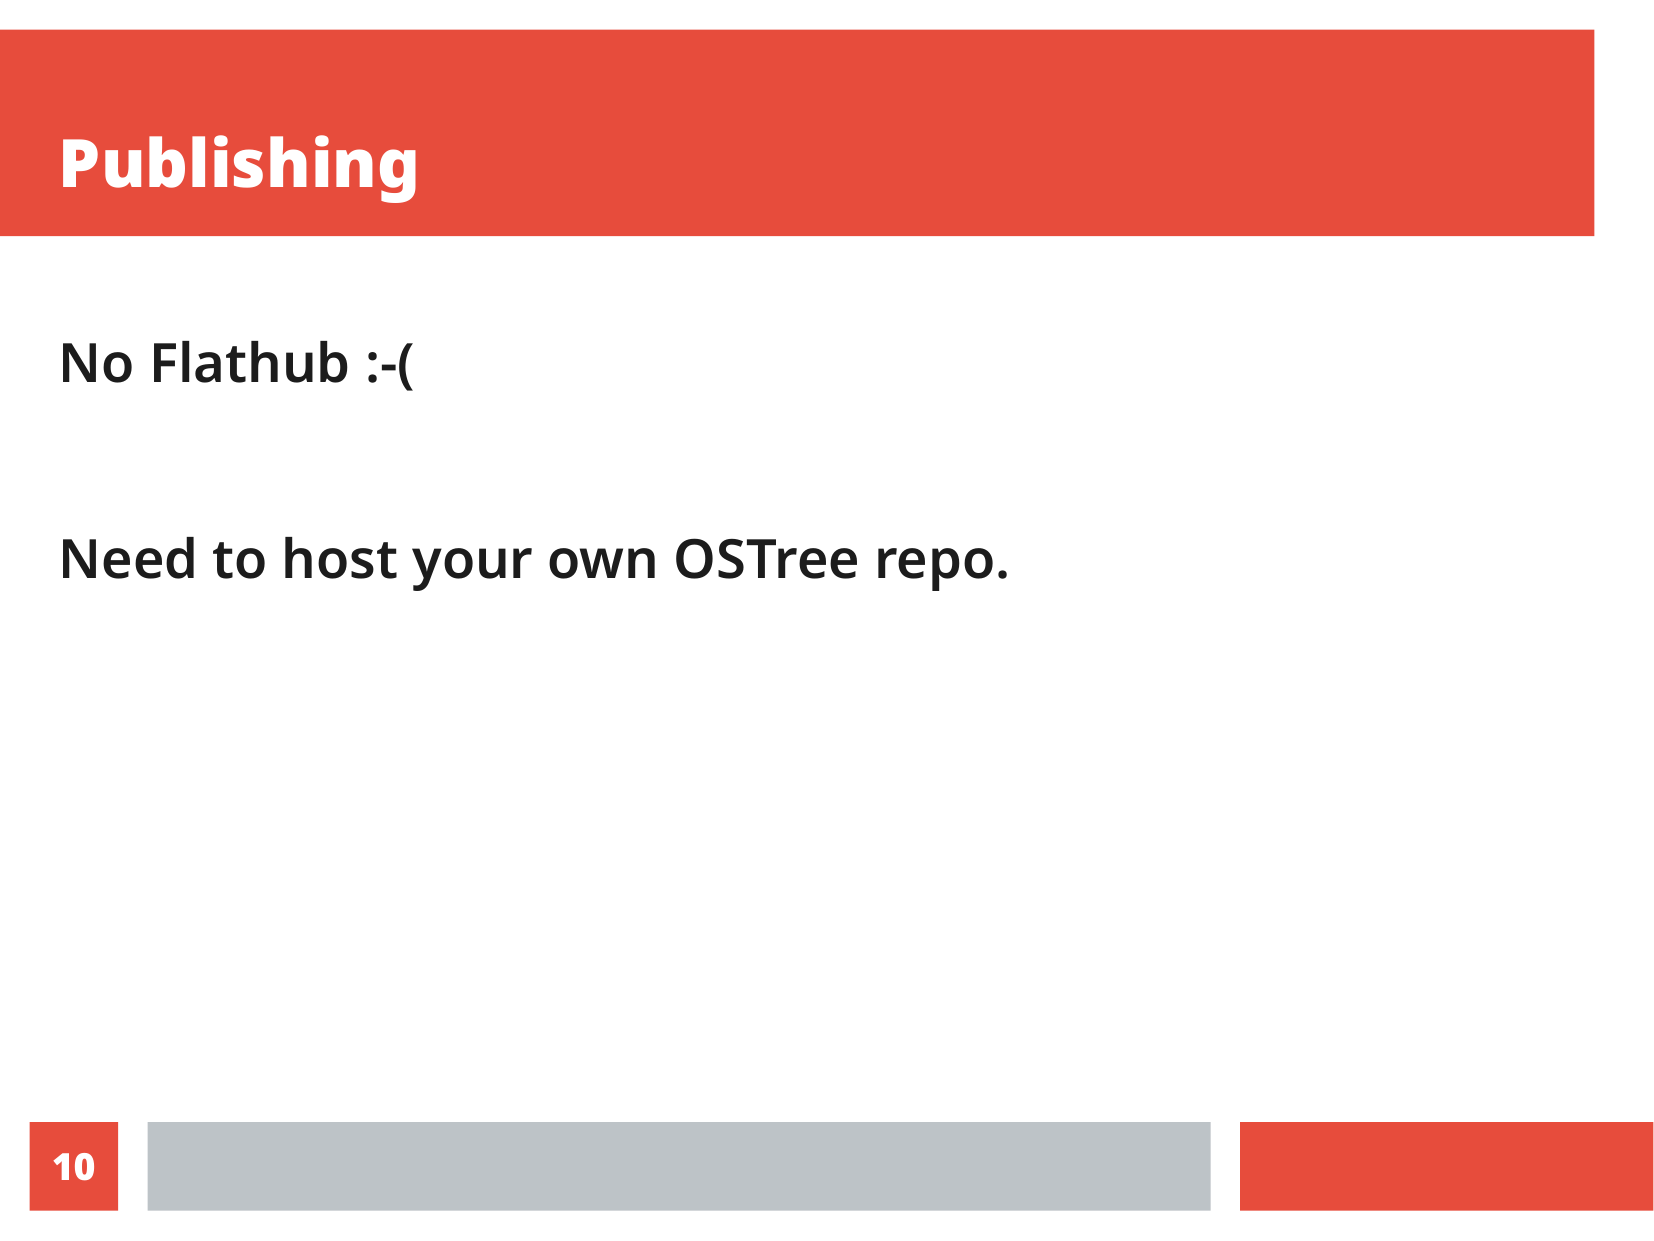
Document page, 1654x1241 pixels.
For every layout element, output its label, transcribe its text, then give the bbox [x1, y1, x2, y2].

list No Flathub :-( Need to host your own OSTree repo. [59, 324, 1565, 1093]
title Publishing [59, 59, 1595, 207]
